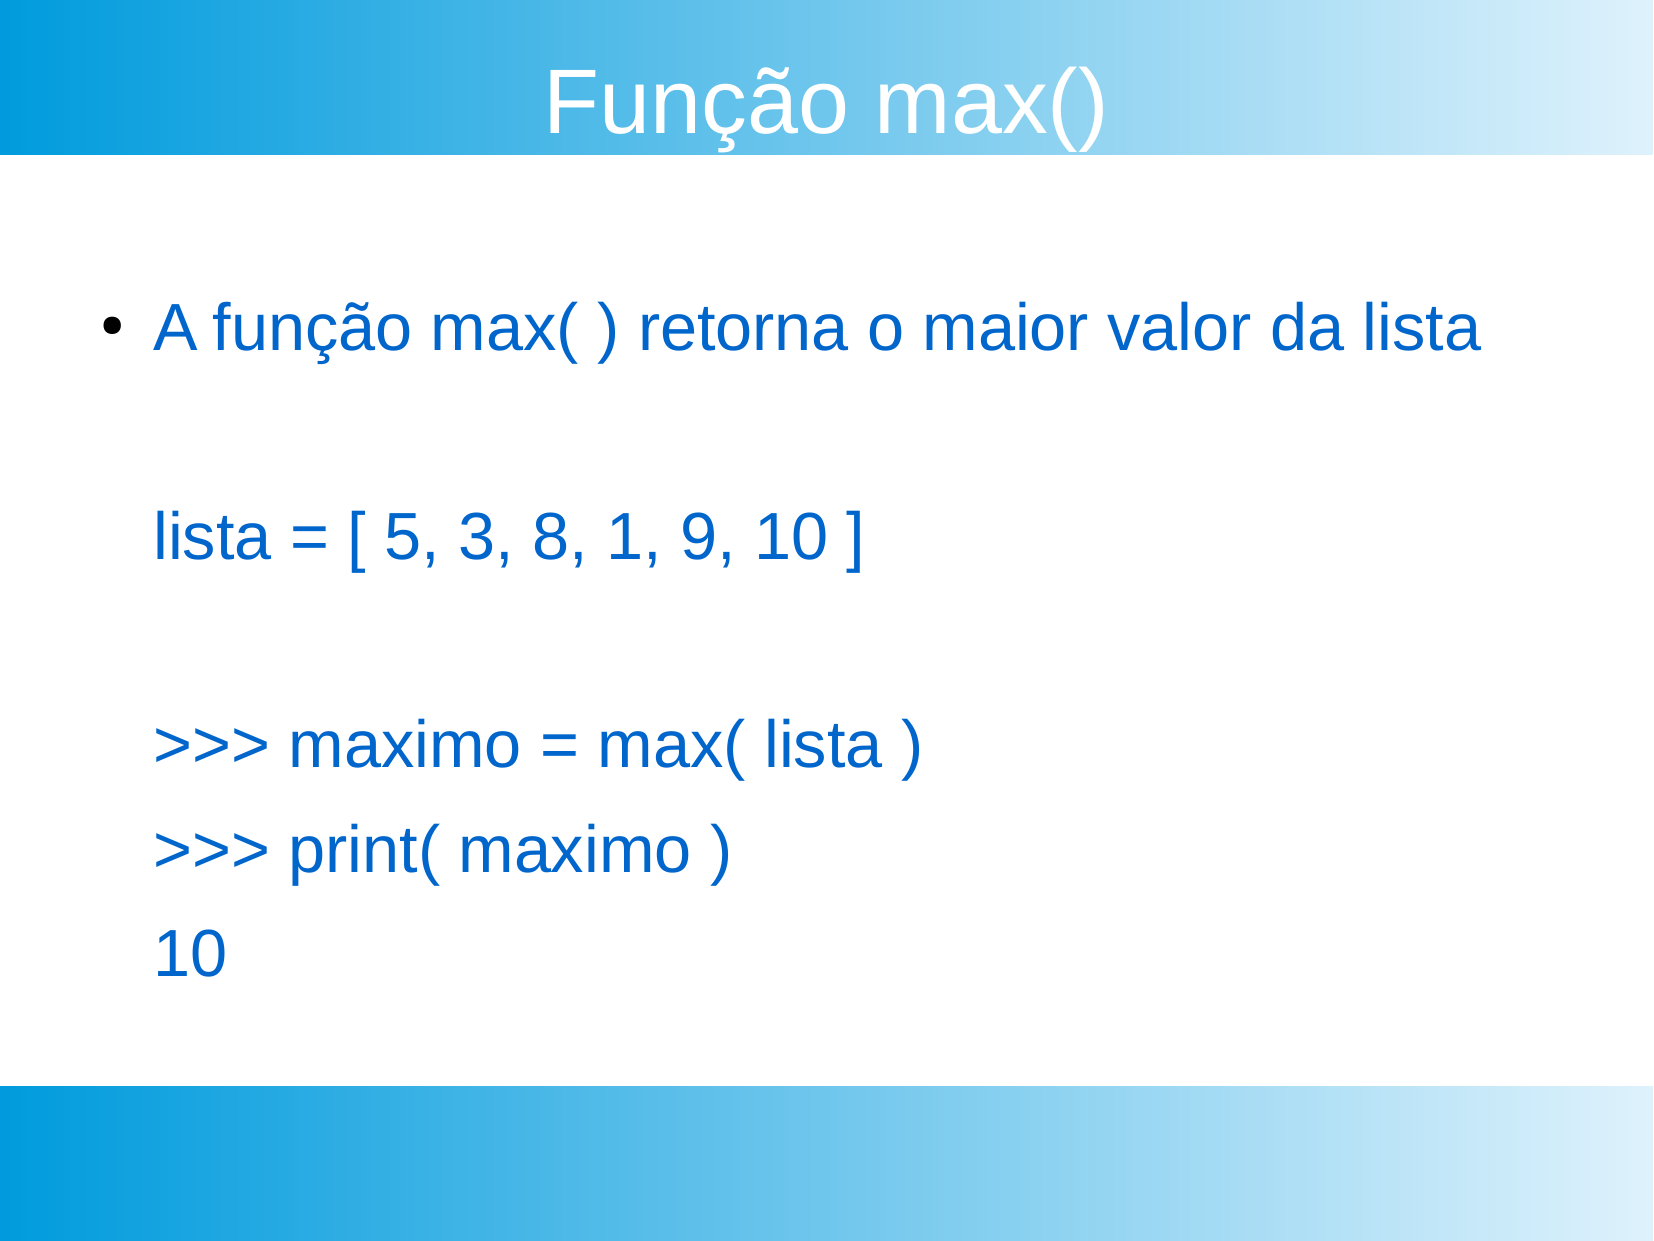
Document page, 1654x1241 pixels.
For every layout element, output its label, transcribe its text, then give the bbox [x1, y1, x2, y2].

title Função max() [82, 49, 1571, 155]
list A função max( ) retorna o maior valor da lista lista = [ 5, 3, 8, 1, 9, 10 ] >>> maximo = max( lista ) >>> print( maximo ) 10 [82, 290, 1571, 1010]
